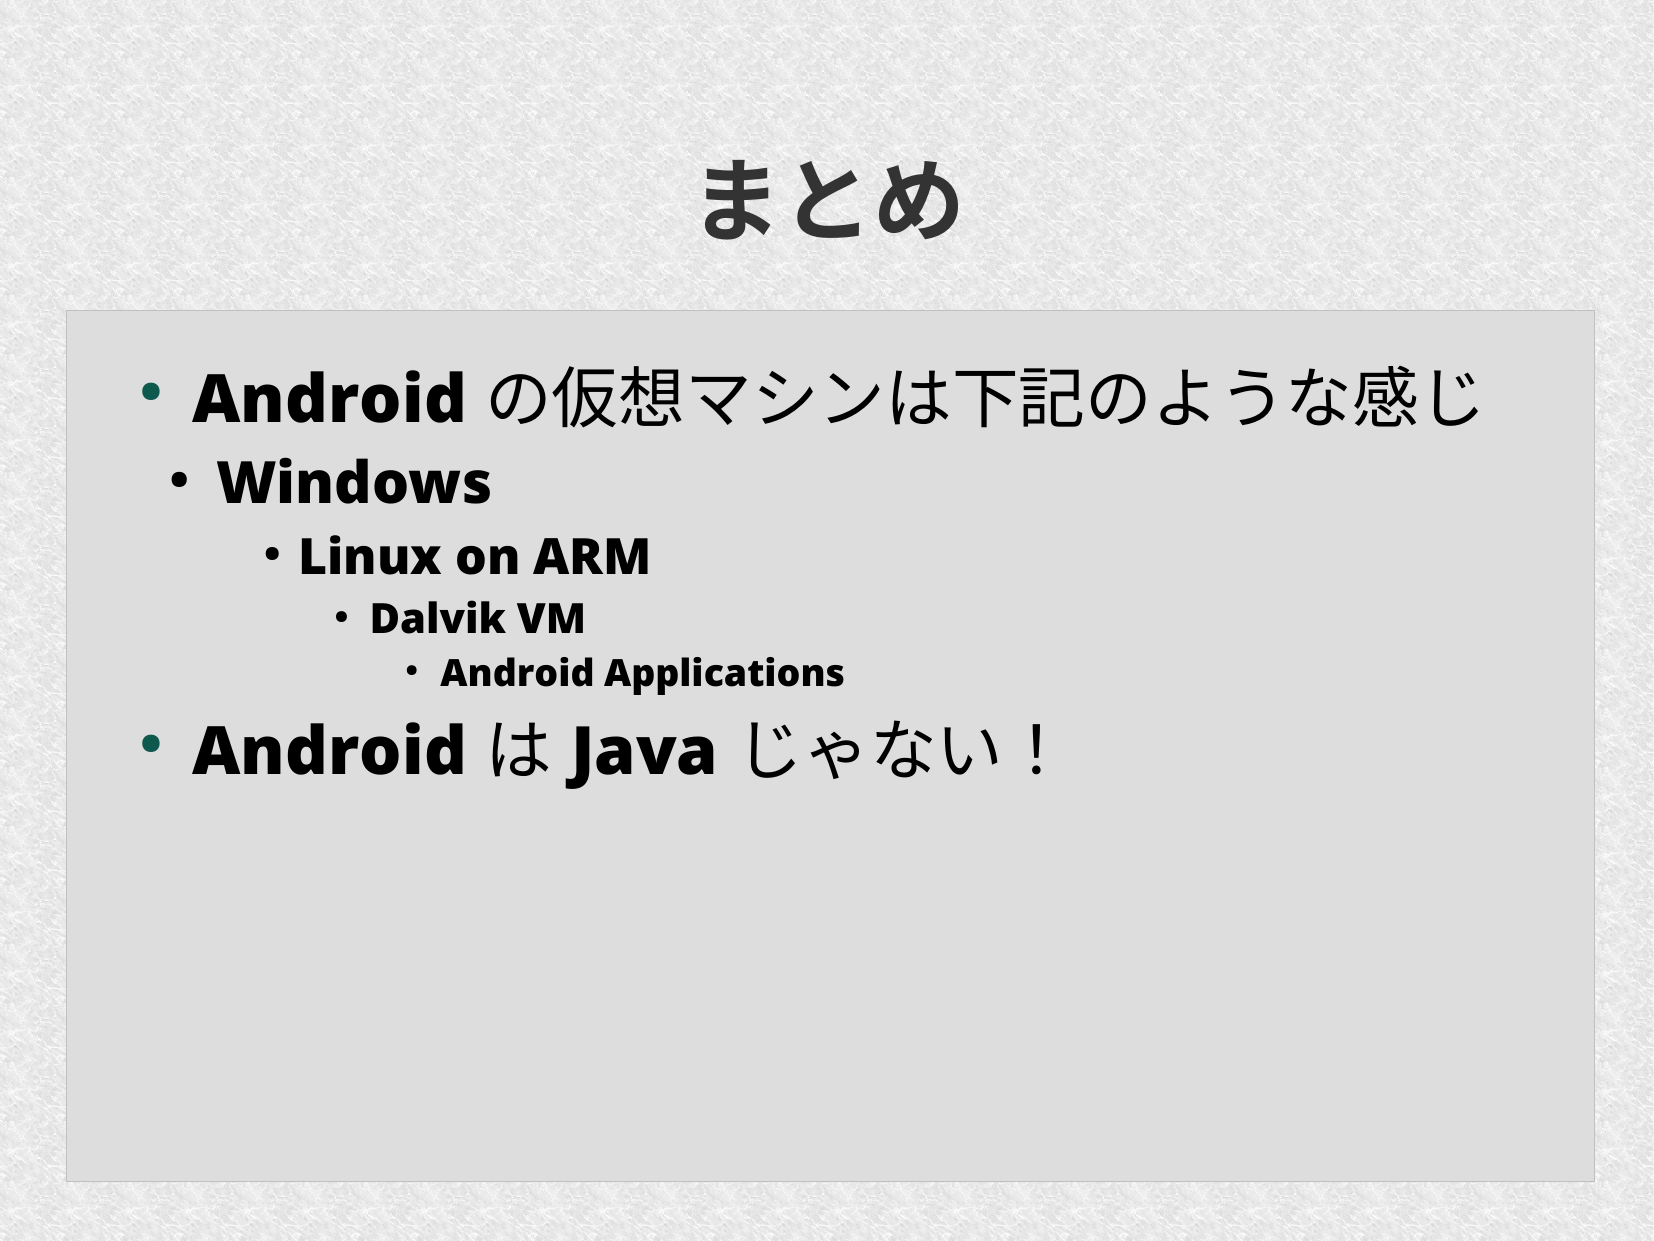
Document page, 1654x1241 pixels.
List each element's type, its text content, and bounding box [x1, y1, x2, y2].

list Androidの仮想マシンは下記のような感じ Windows Linux on ARM Dalvik VM Android Applications AndroidはJavaじゃない！ [121, 344, 1534, 1112]
picture [0, 0, 1654, 1241]
title まとめ [121, 98, 1534, 291]
